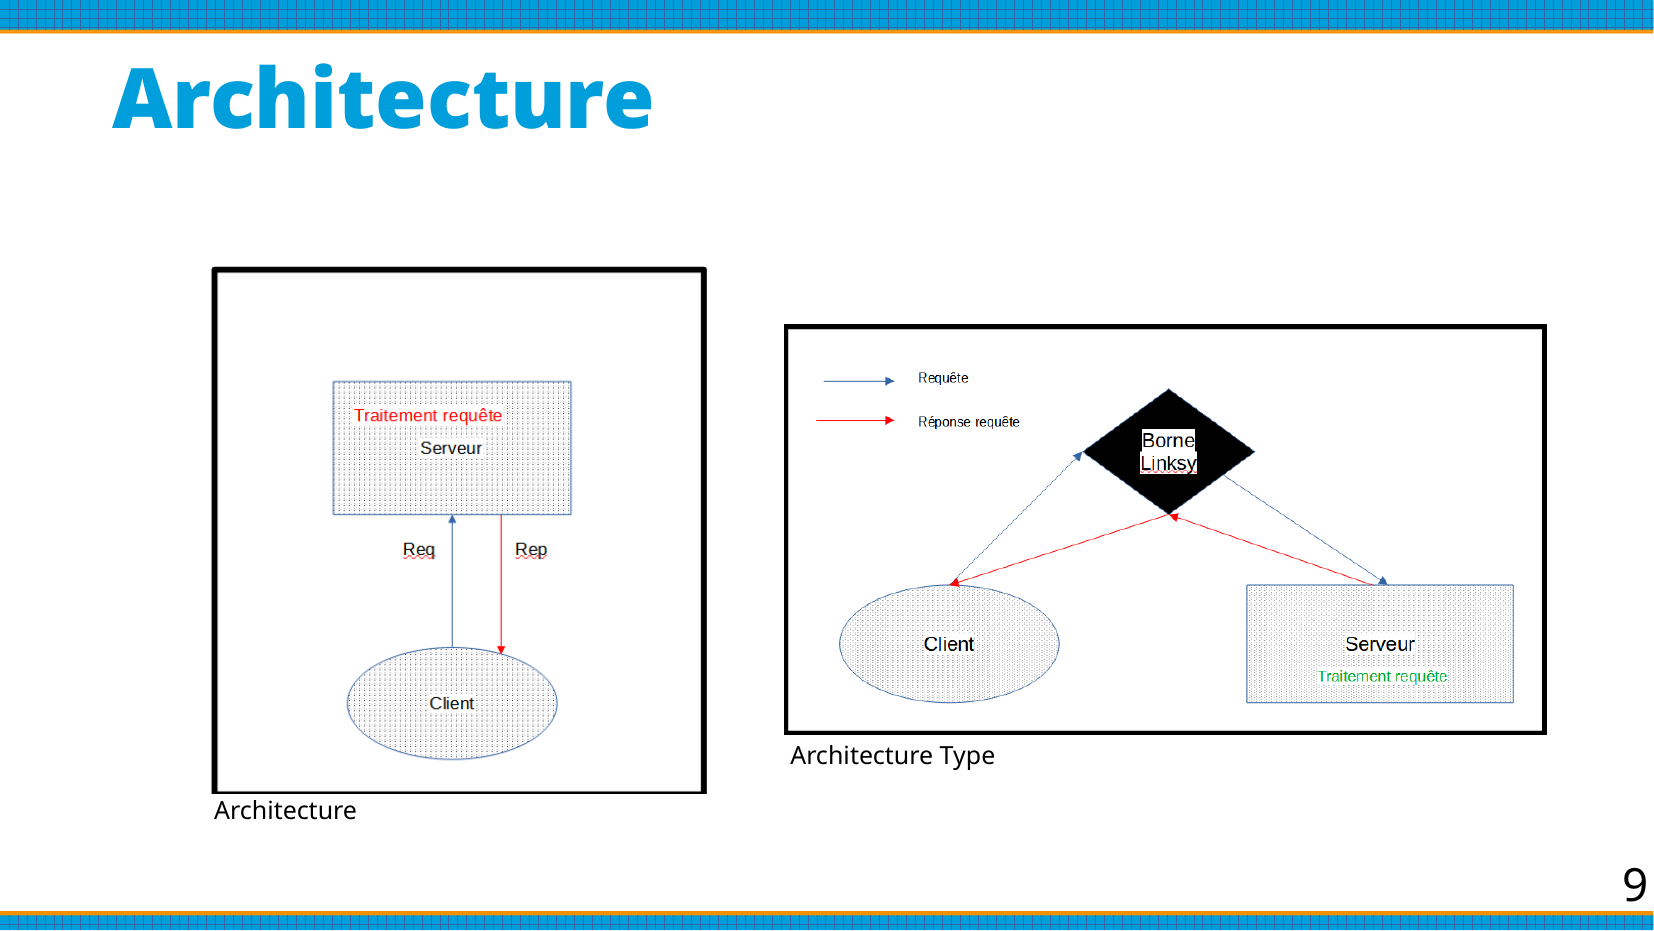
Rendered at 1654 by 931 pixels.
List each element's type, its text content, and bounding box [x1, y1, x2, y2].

text_box 9 [1616, 852, 1654, 916]
text_box Architecture Type [784, 734, 1285, 775]
text_box Architecture [208, 790, 709, 831]
picture [208, 265, 709, 790]
subtitle Architecture [88, 37, 680, 155]
picture [784, 324, 1547, 735]
